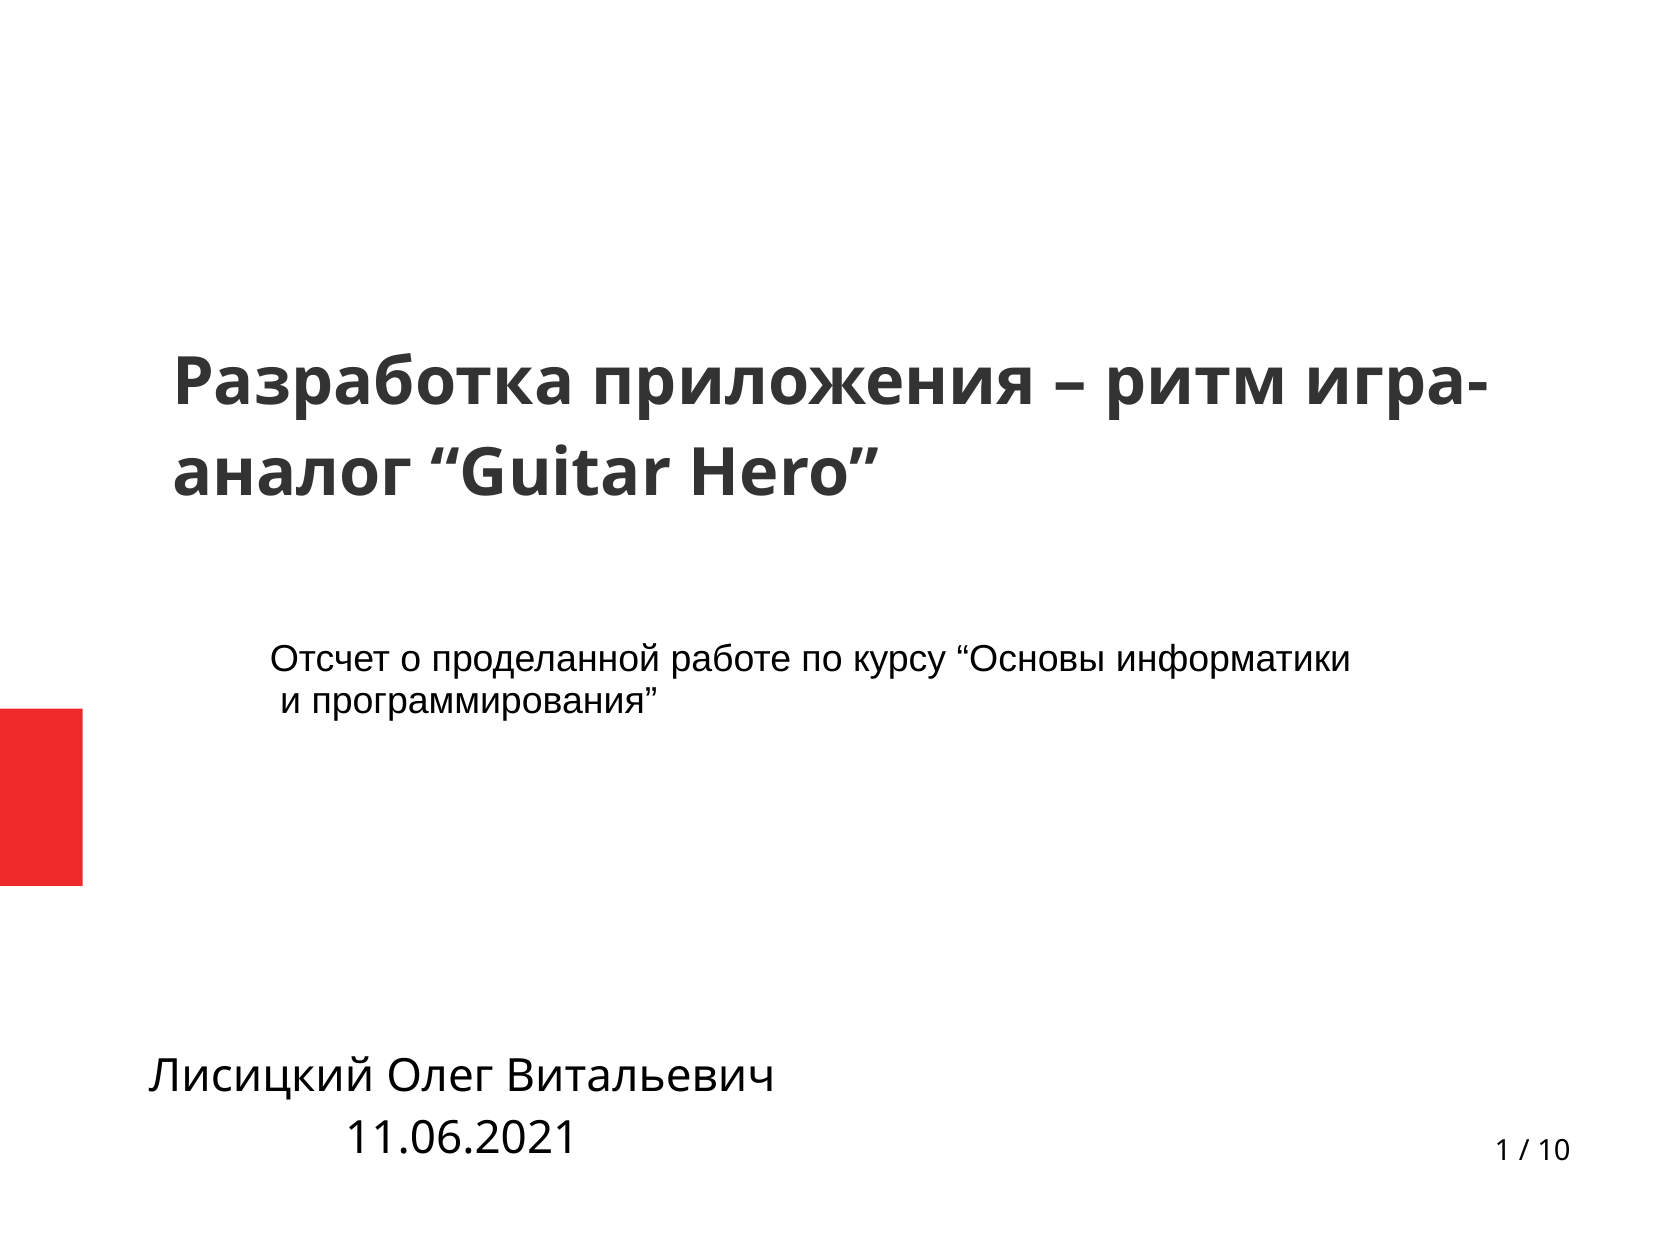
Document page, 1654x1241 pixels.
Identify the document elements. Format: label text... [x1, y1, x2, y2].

text_box Отсчет о проделанной работе по курсу “Основы информатики и программирования” [255, 630, 1368, 729]
subtitle Лисицкий Олег Витальевич 11.06.2021 [129, 1024, 796, 1185]
title Разработка приложения – ритм игра-аналог “Guitar Hero” [172, 288, 1578, 561]
